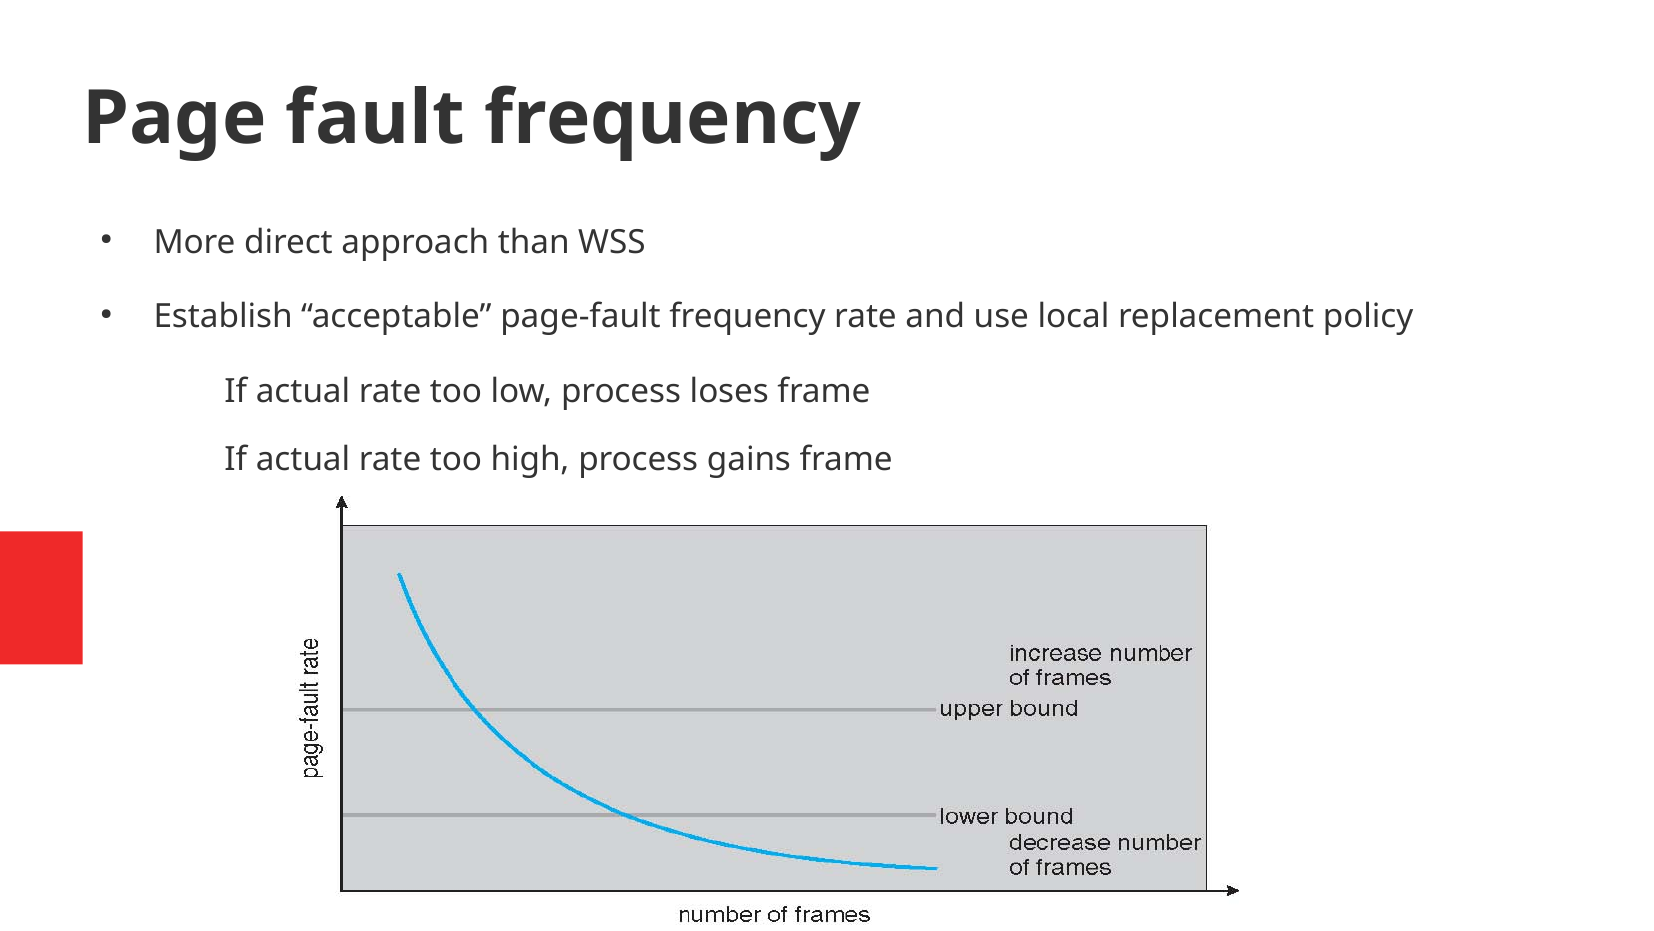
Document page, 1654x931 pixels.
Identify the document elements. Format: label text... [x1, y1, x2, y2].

picture [295, 496, 1239, 927]
title Page fault frequency [82, 37, 1571, 193]
list More direct approach than WSS Establish “acceptable” page-fault frequency rate and use local replacement policy If actual rate too low, process loses frame If actual rate too high, process gains frame [82, 217, 1595, 910]
